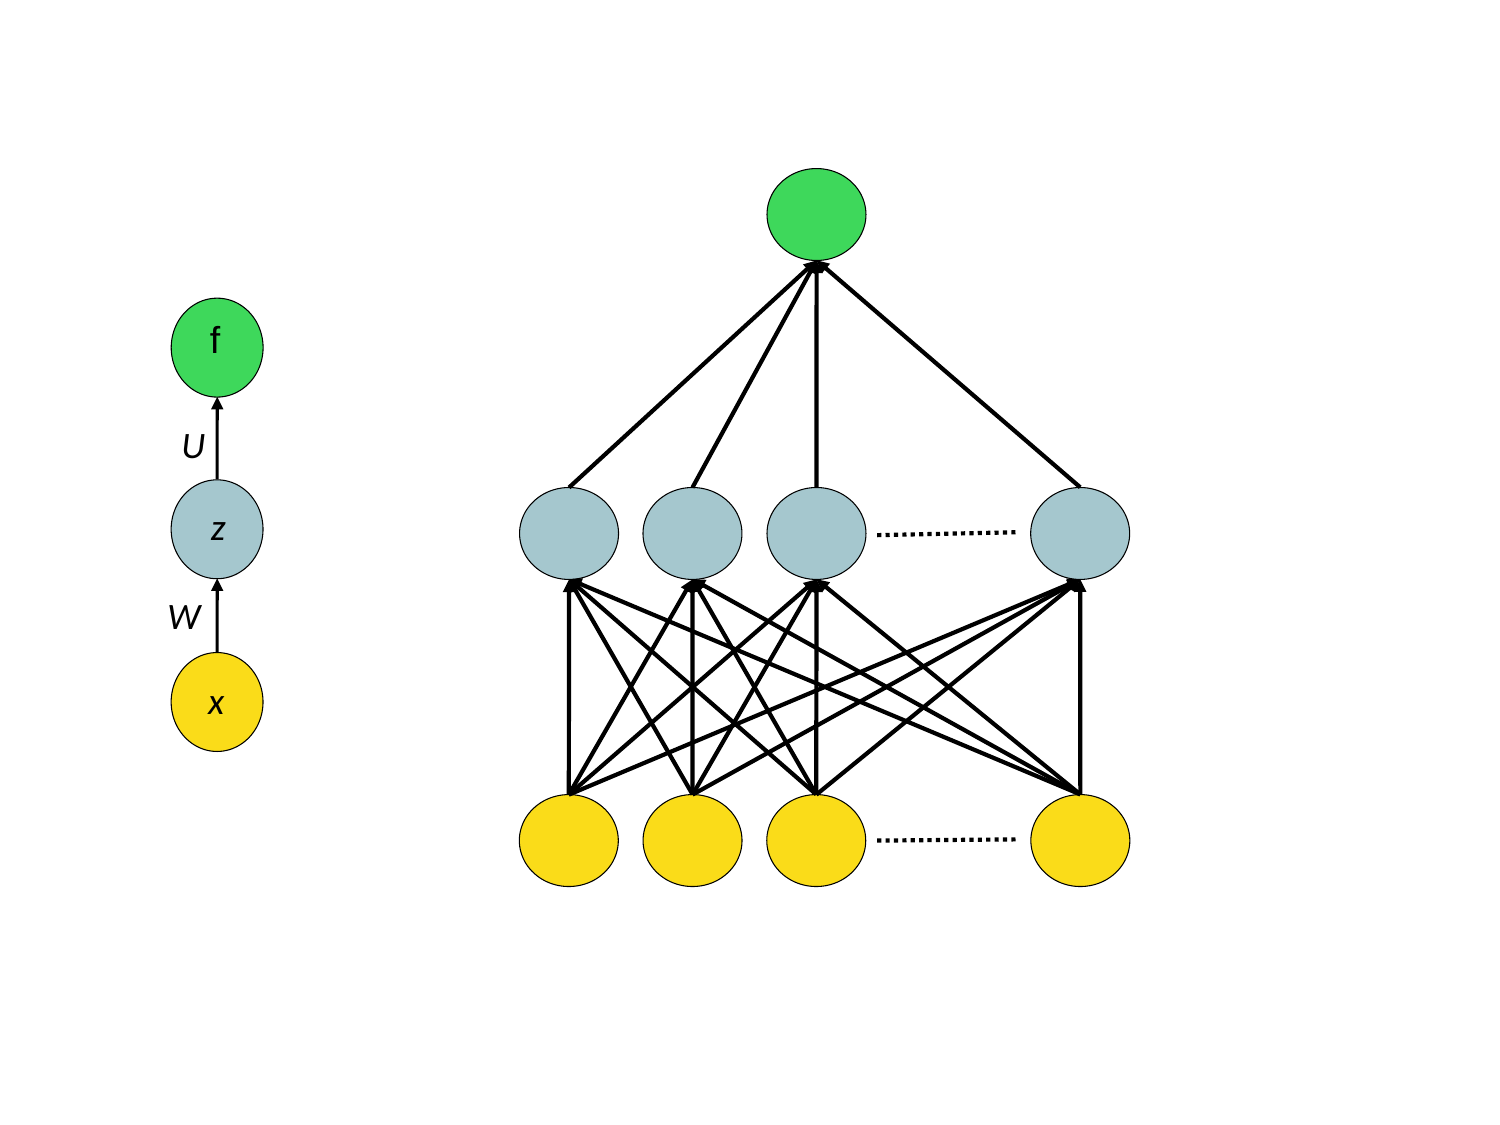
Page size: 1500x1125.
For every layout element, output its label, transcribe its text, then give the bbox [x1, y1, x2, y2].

text_box [1030, 487, 1130, 580]
text_box [1030, 794, 1130, 887]
text_box [643, 794, 743, 887]
text_box [766, 794, 866, 887]
chart [165, 597, 209, 636]
text_box [767, 487, 866, 580]
text_box [171, 479, 264, 579]
chart [204, 506, 242, 563]
chart [178, 427, 213, 468]
text_box f [171, 298, 264, 398]
text_box [519, 794, 619, 887]
text_box [767, 168, 866, 261]
text_box [642, 487, 742, 580]
chart [201, 680, 242, 737]
text_box [171, 652, 264, 752]
text_box [519, 487, 619, 580]
